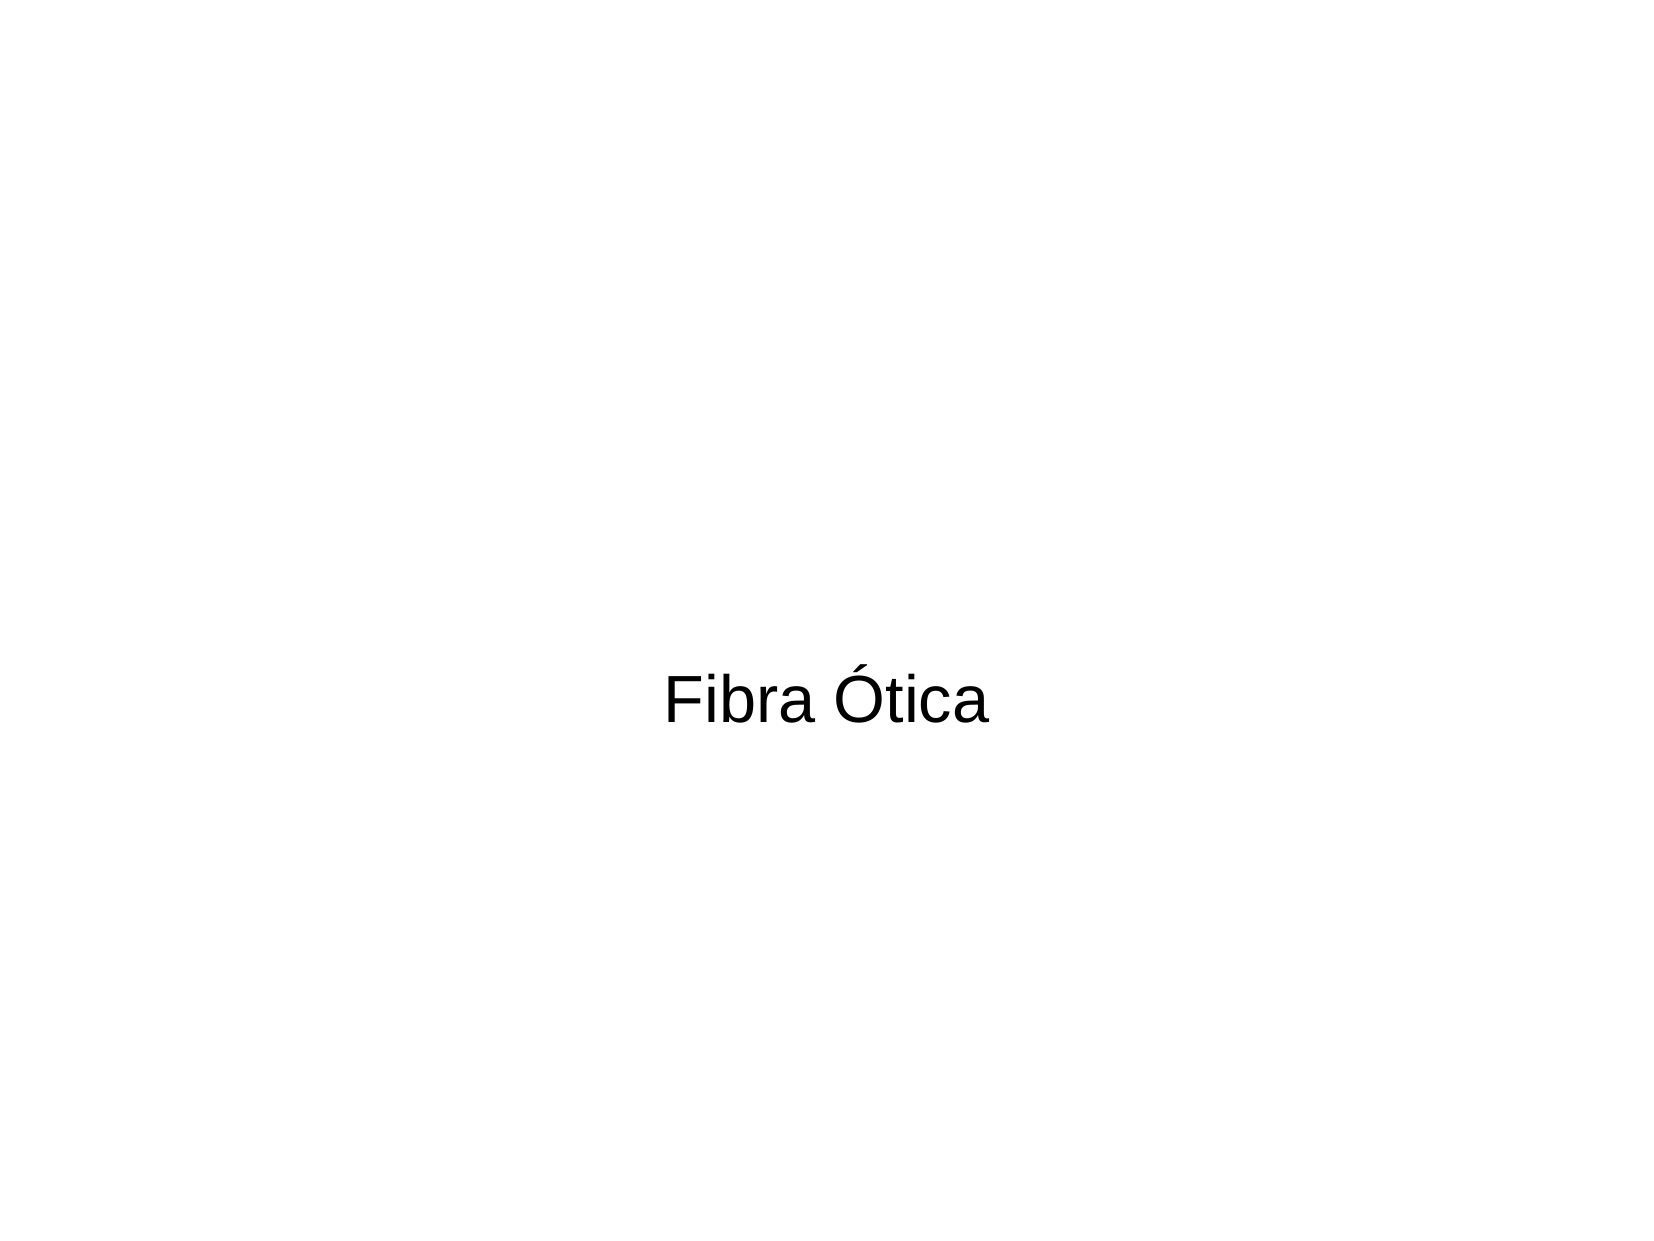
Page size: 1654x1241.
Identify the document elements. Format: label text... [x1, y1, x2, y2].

subtitle Fibra Ótica [82, 297, 1571, 1102]
